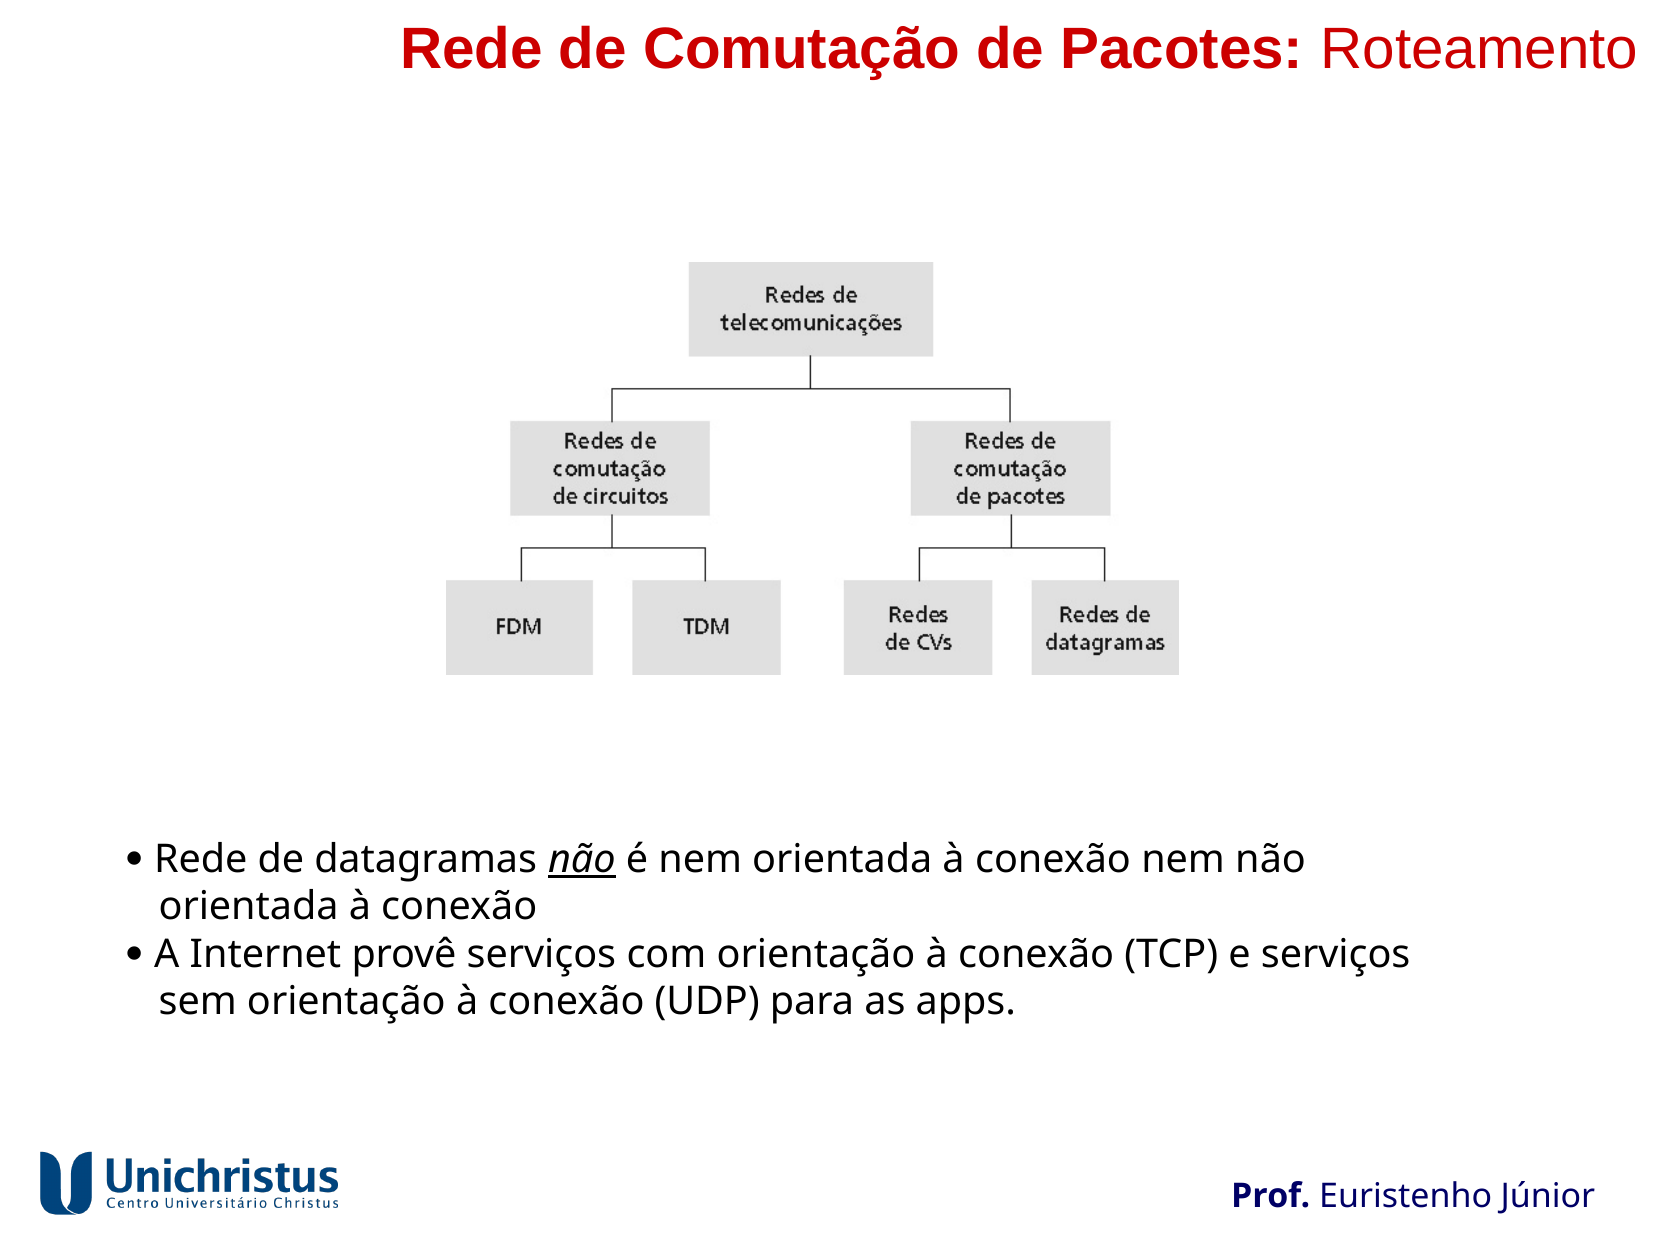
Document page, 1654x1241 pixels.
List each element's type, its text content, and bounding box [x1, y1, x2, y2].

picture [35, 1148, 343, 1217]
text_box Prof. Euristenho Júnior [1216, 1163, 1654, 1224]
picture [446, 262, 1179, 675]
text_box Rede de Comutação de Pacotes: Roteamento [385, 8, 1654, 154]
text_box  Rede de datagramas não é nem orientada à conexão nem não orientada à conexão  A Internet provê serviços com orientação à conexão (TCP) e serviços sem orientação à conexão (UDP) para as apps. [112, 824, 1447, 1031]
